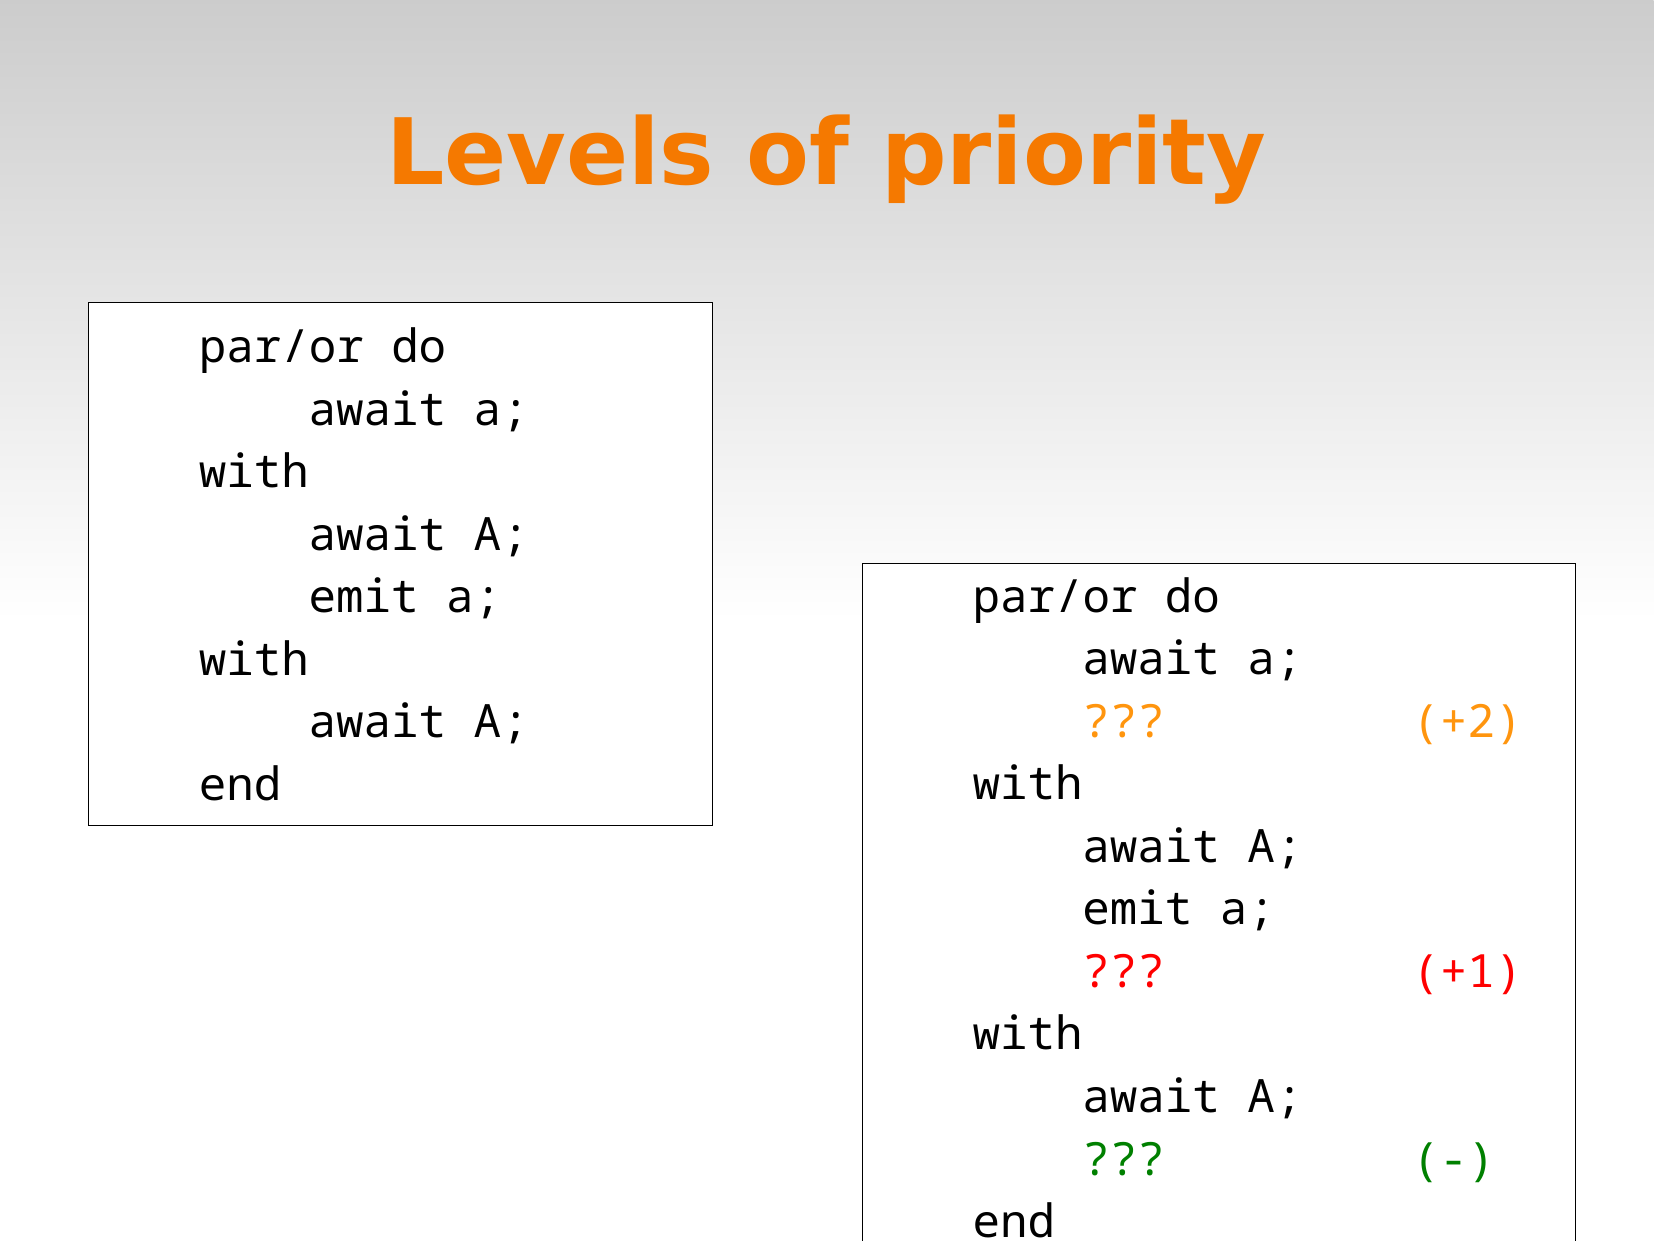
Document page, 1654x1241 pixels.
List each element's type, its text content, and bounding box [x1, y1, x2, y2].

title Levels of priority [82, 49, 1571, 257]
text_box par/or do await a; with await A; emit a; with await A; end [88, 302, 713, 826]
text_box par/or do await a; ??? (+2) with await A; emit a; ??? (+1) with await A; ??? (-) end [862, 613, 1576, 1201]
